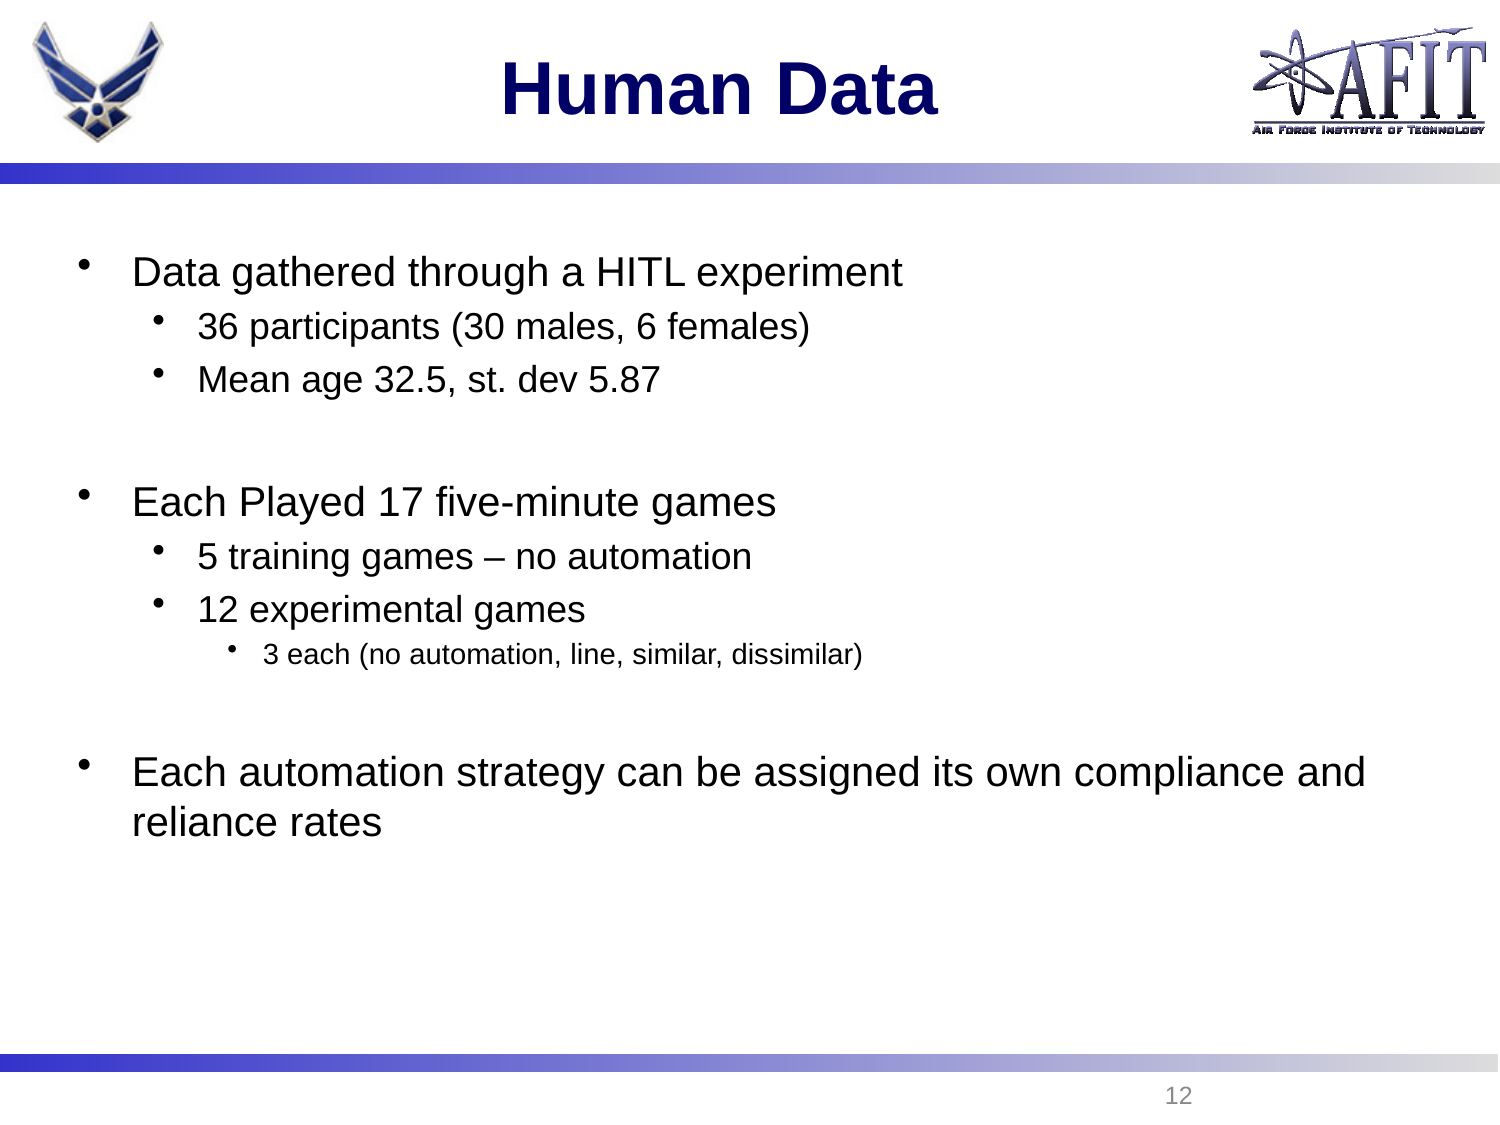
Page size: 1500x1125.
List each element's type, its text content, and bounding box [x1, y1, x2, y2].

picture [1275, 24, 1488, 139]
picture [32, 21, 163, 143]
title Human Data [163, 0, 1275, 169]
slide_number <number> [1149, 1065, 1500, 1125]
list Data gathered through a HITL experiment 36 participants (30 males, 6 females) Mean age 32.5, st. dev 5.87 Each Played 17 five-minute games 5 training games – no automation 12 experimental games 3 each (no automation, line, similar, dissimilar) Each automation strategy can be assigned its own compliance and reliance rates [62, 237, 1476, 913]
